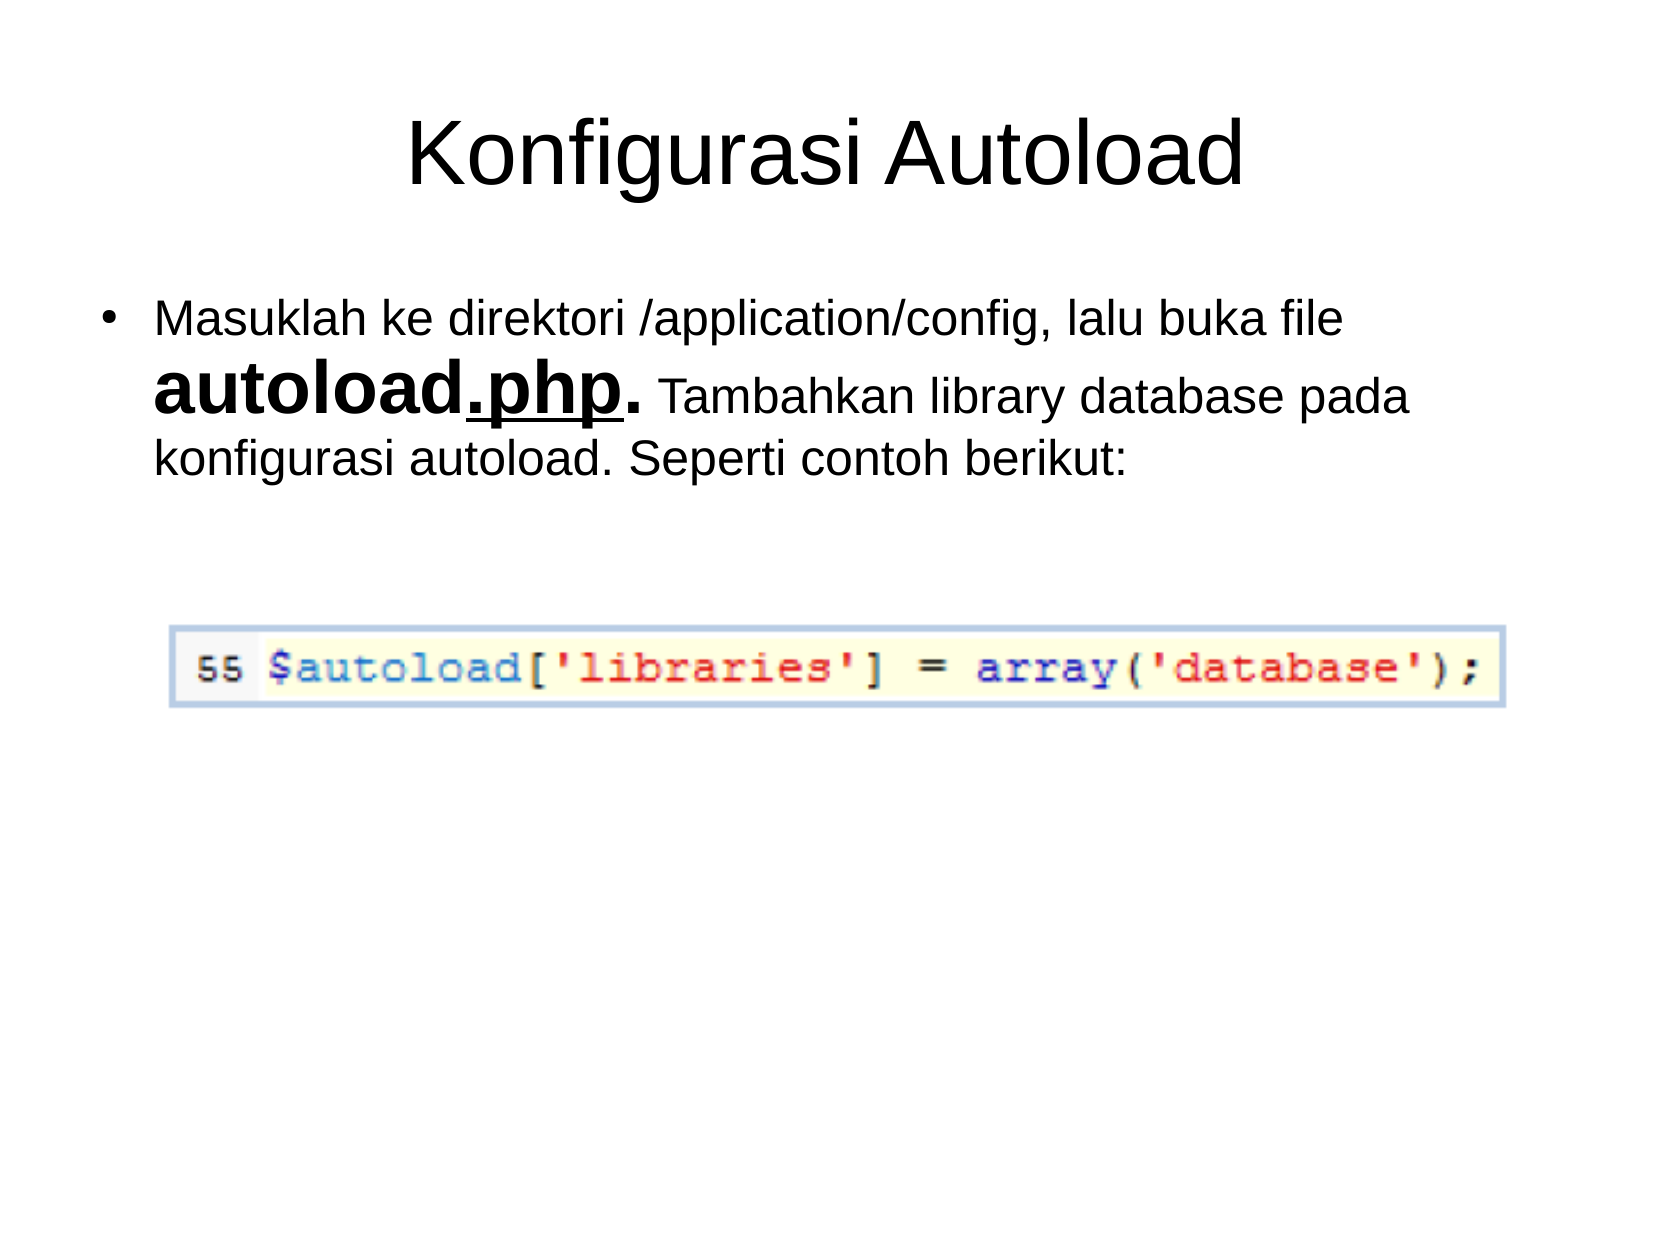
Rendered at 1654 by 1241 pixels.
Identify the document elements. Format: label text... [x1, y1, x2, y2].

picture [165, 614, 1516, 721]
list Masuklah ke direktori /application/config, lalu buka file autoload.php. Tambahkan library database pada konfigurasi autoload. Seperti contoh berikut: [82, 290, 1571, 1141]
title Konfigurasi Autoload [82, 49, 1571, 257]
